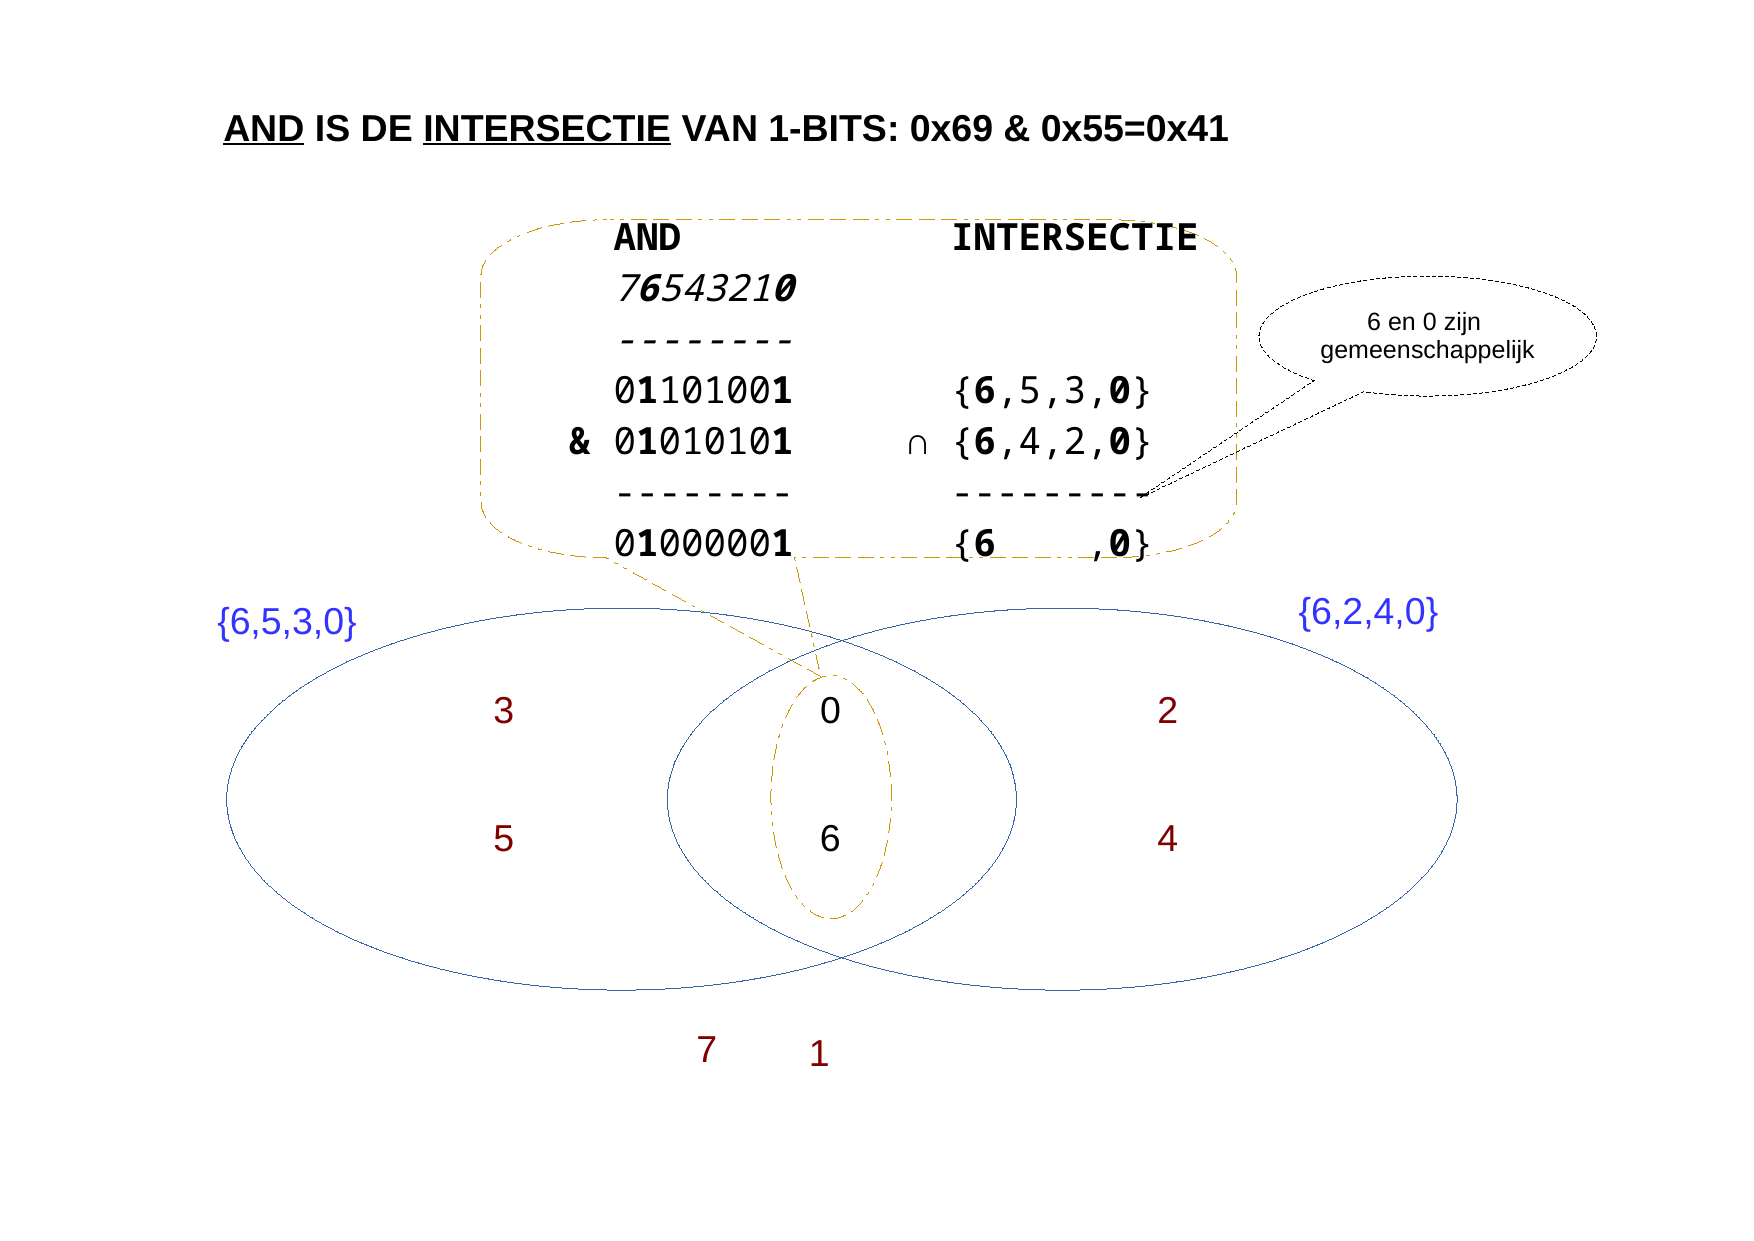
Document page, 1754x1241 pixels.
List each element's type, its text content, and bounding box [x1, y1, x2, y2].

text_box 0 [805, 682, 896, 770]
text_box {6,5,3,0} [202, 593, 505, 682]
text_box {6,2,4,0} [1284, 583, 1586, 672]
text_box 6 en 0 zijn gemeenschappelijk [1139, 276, 1597, 499]
text_box 3 [478, 682, 569, 770]
text_box 7 [681, 1021, 772, 1110]
text_box 4 [1142, 809, 1233, 898]
text_box 1 [794, 1024, 885, 1113]
text_box 5 [478, 809, 569, 898]
text_box AND INTERSECTIE 76543210 -------- 01101001 {6,5,3,0} & 01010101 ∩ {6,4,2,0} -------- --------- 01000001 {6 ,0} [480, 219, 1237, 677]
text_box AND IS DE INTERSECTIE VAN 1-BITS: 0x69 & 0x55=0x41 [208, 99, 1260, 199]
text_box 6 [805, 809, 896, 898]
text_box 2 [1142, 682, 1233, 770]
